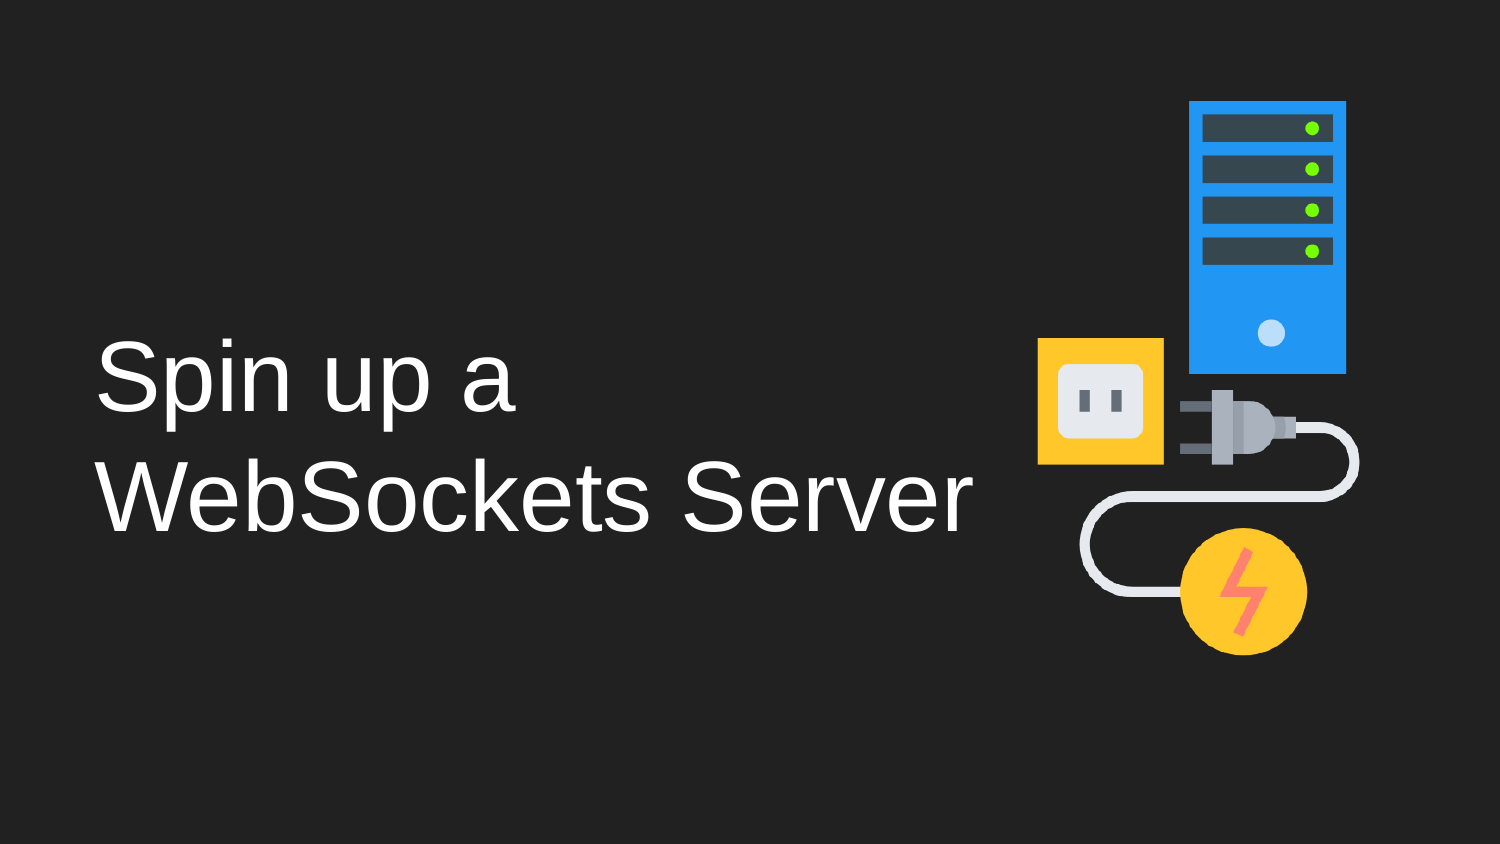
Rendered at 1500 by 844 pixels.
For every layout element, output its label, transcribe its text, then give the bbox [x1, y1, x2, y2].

picture [875, 86, 1500, 678]
title Spin up a WebSockets Server [79, 95, 1124, 767]
